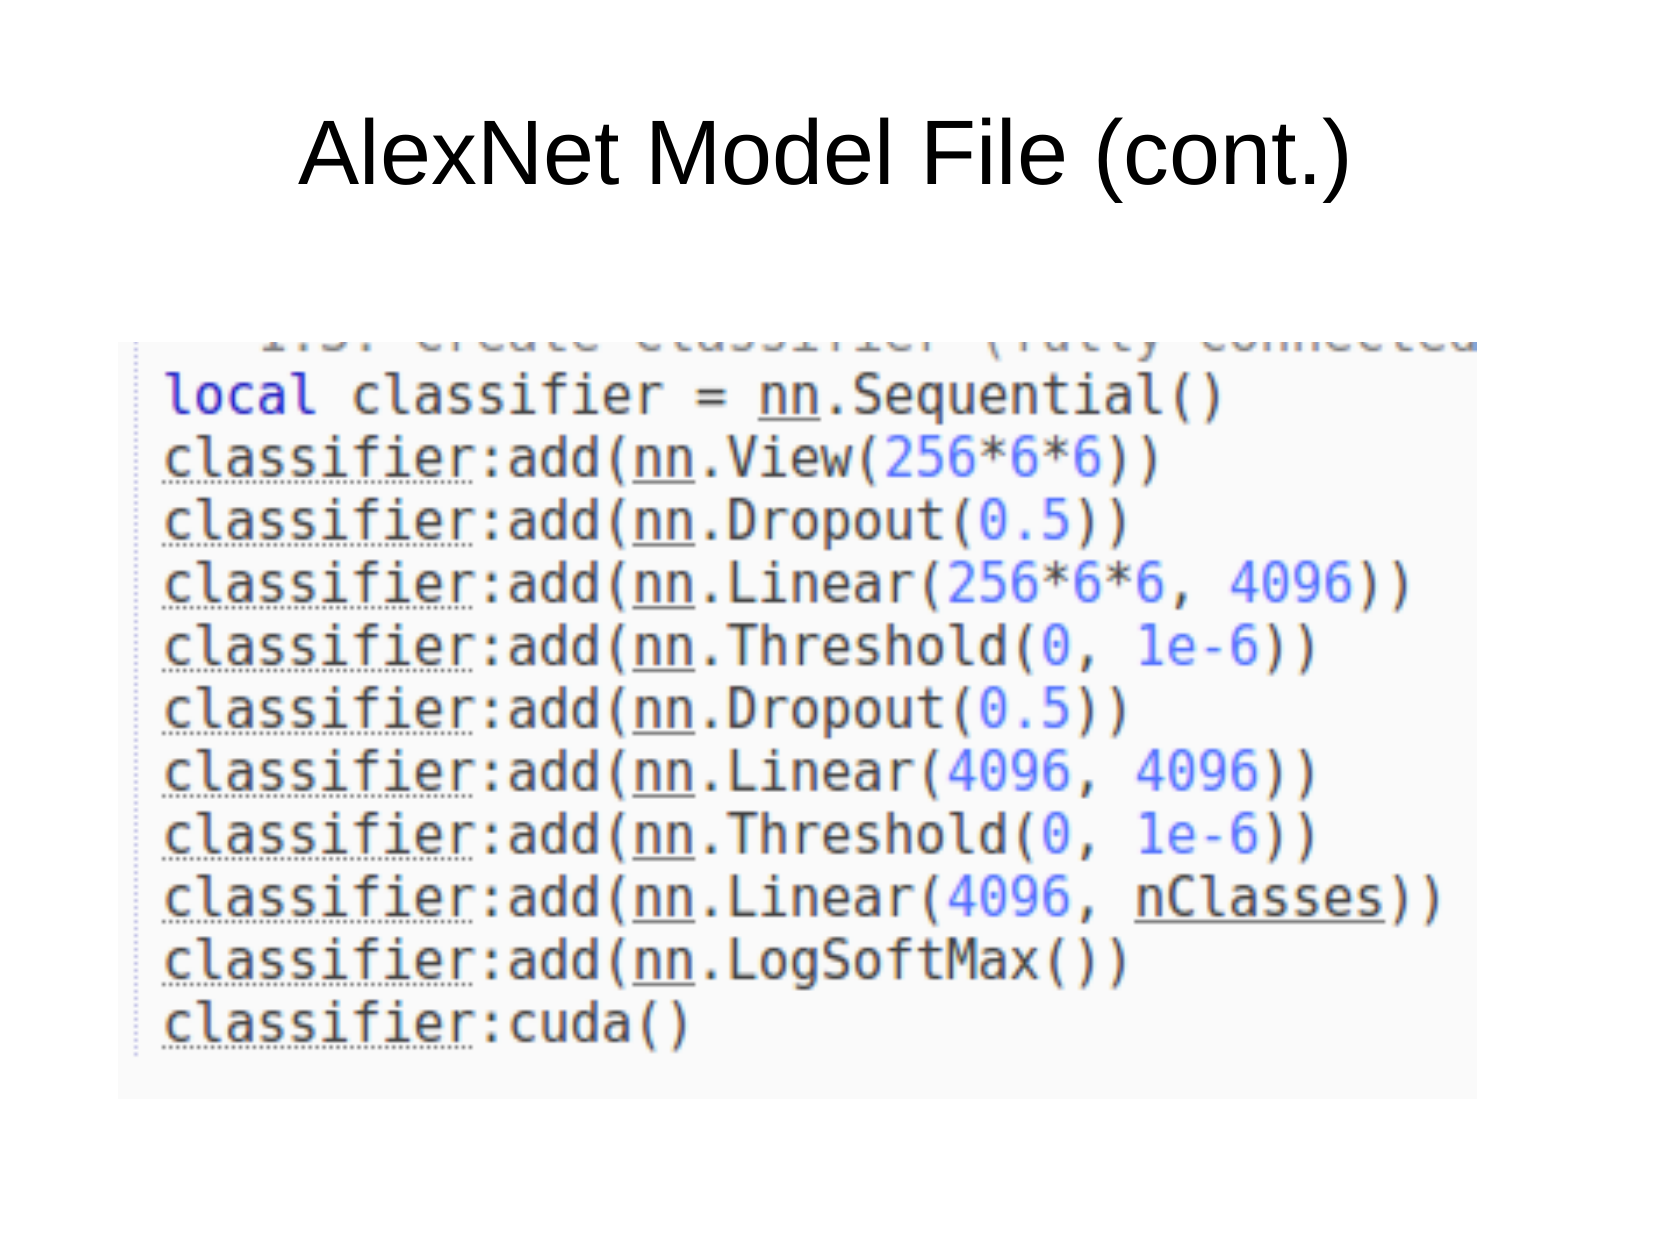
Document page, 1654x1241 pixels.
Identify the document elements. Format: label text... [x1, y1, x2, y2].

picture [118, 342, 1477, 1099]
title AlexNet Model File (cont.) [82, 49, 1571, 257]
